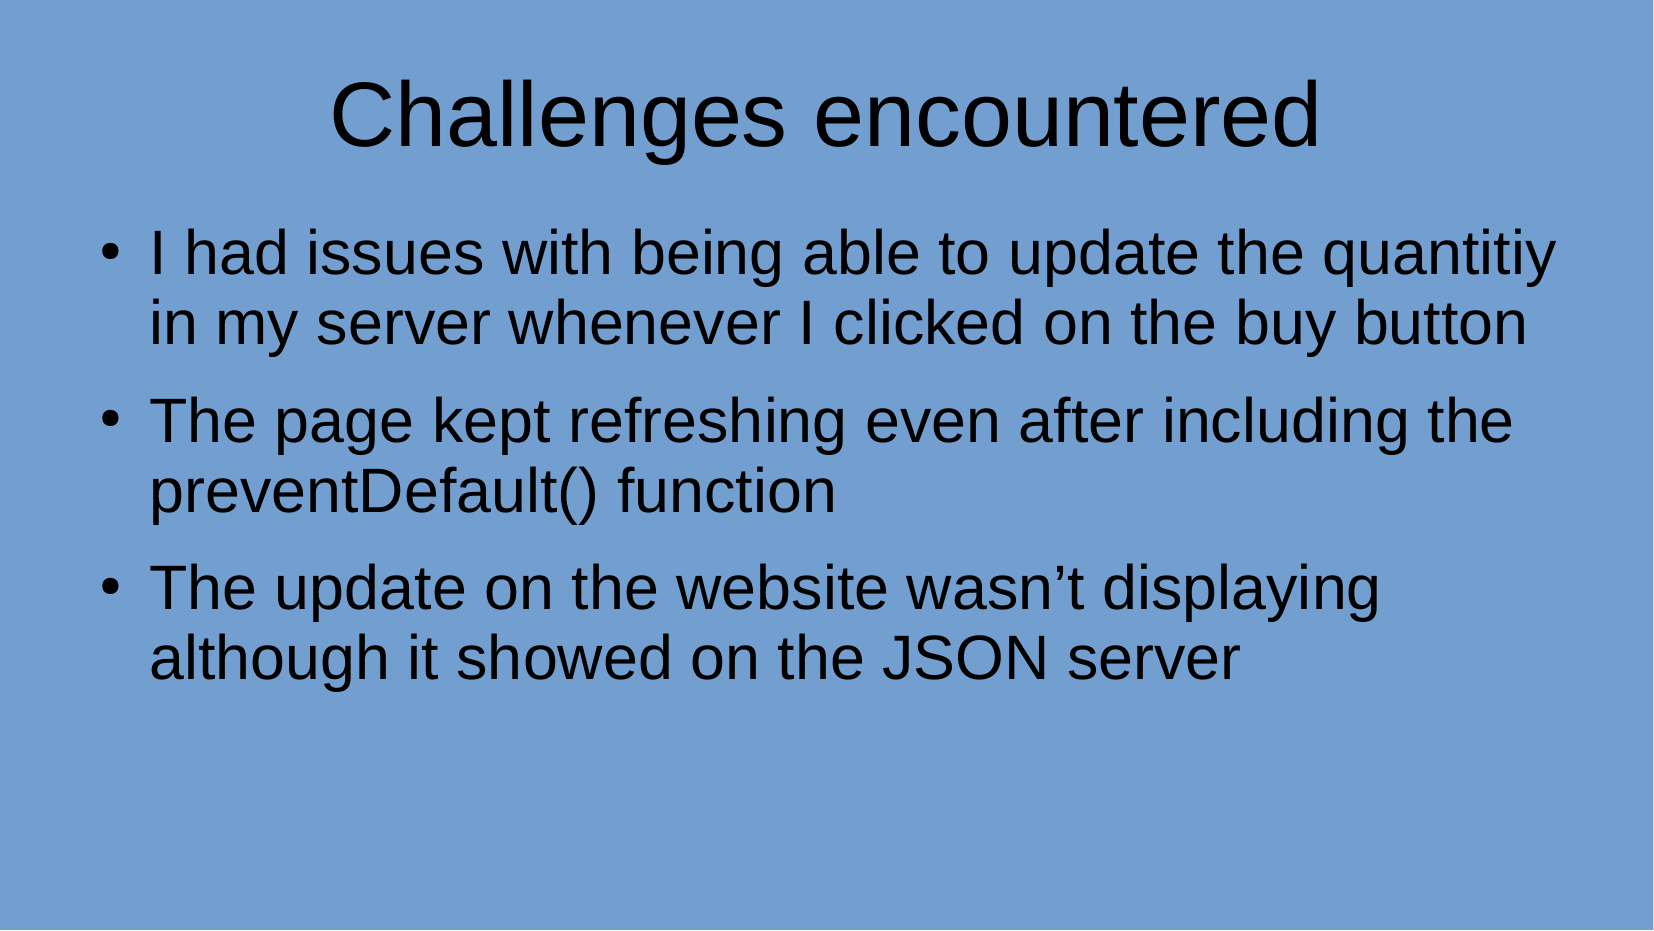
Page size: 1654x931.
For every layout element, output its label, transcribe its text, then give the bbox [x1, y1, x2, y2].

list I had issues with being able to update the quantitiy in my server whenever I clicked on the buy button The page kept refreshing even after including the preventDefault() function The update on the website wasn’t displaying although it showed on the JSON server [82, 217, 1571, 758]
title Challenges encountered [82, 37, 1571, 193]
